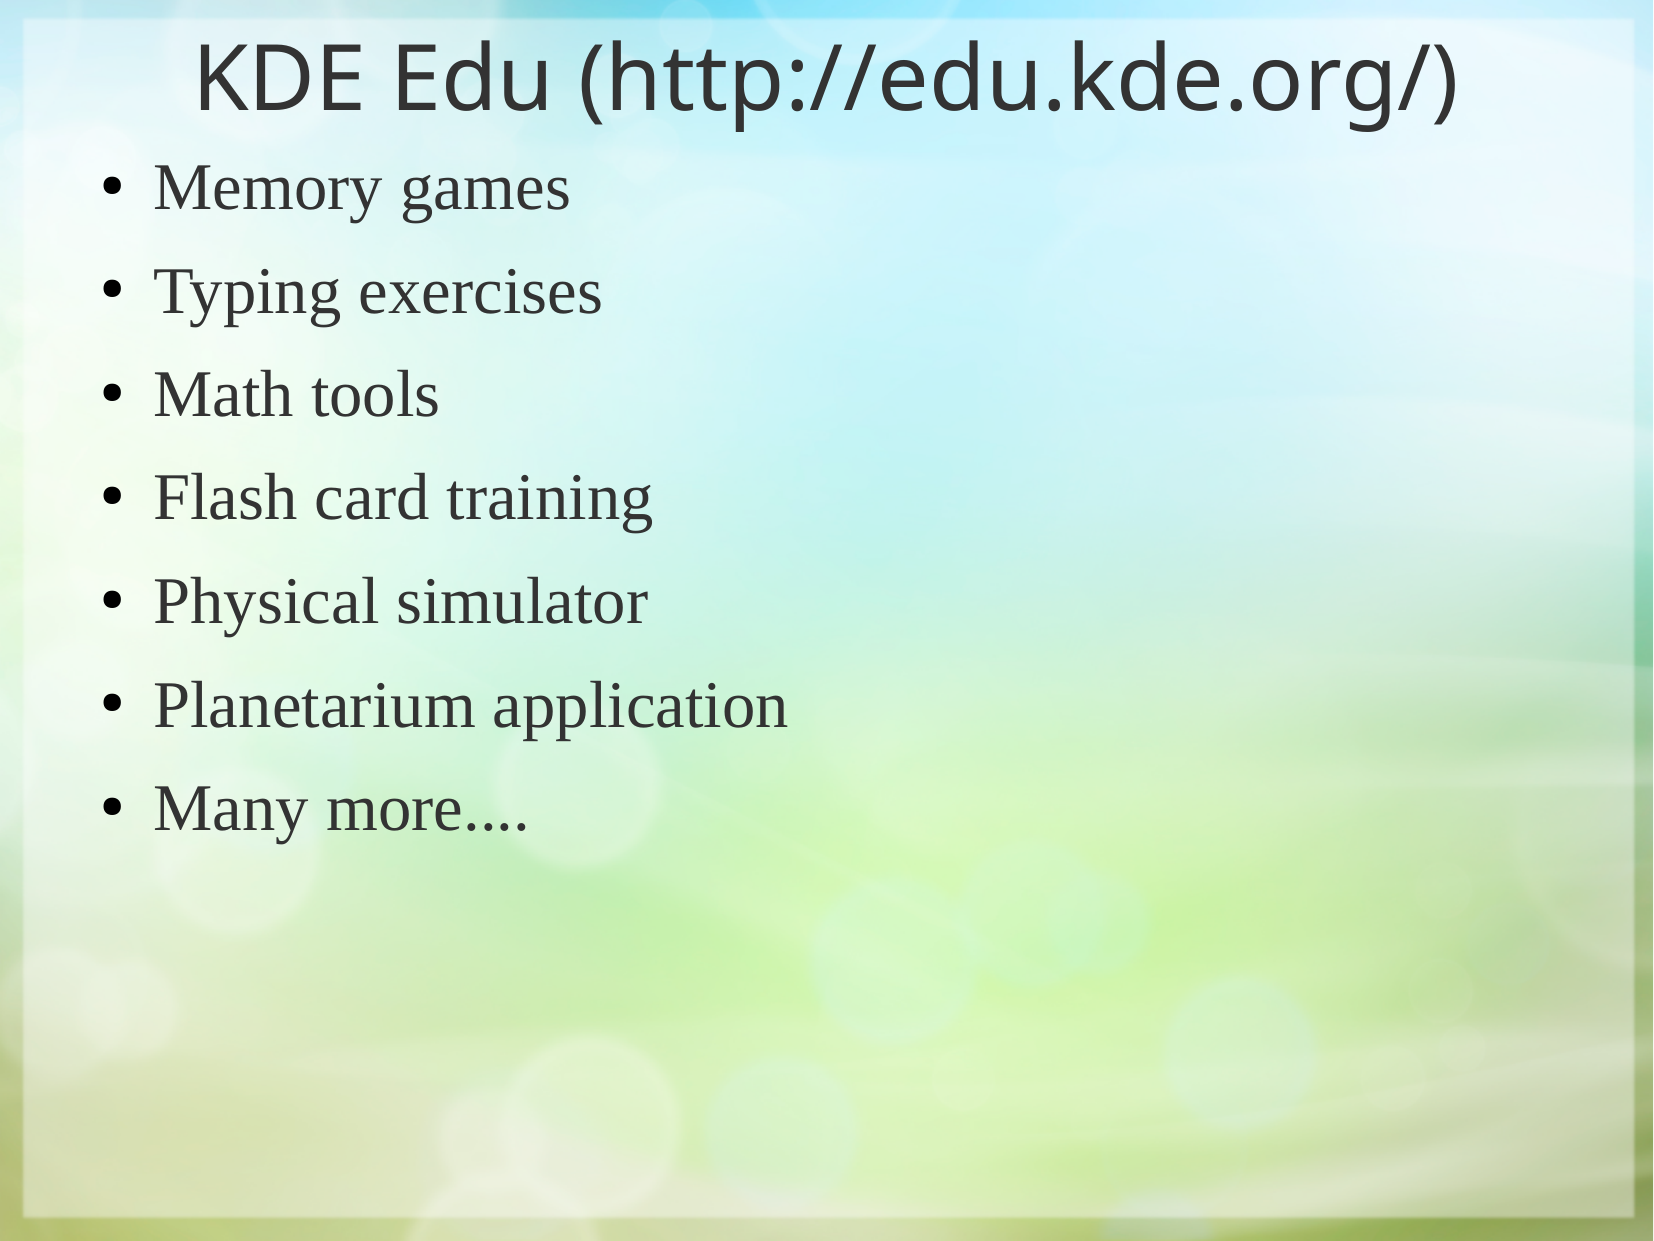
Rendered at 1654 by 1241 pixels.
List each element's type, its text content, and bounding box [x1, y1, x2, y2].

picture [0, 0, 1654, 1241]
title KDE Edu (http://edu.kde.org/) [82, 0, 1571, 150]
list Memory games Typing exercises Math tools Flash card training Physical simulator Planetarium application Many more.... [82, 150, 1571, 870]
